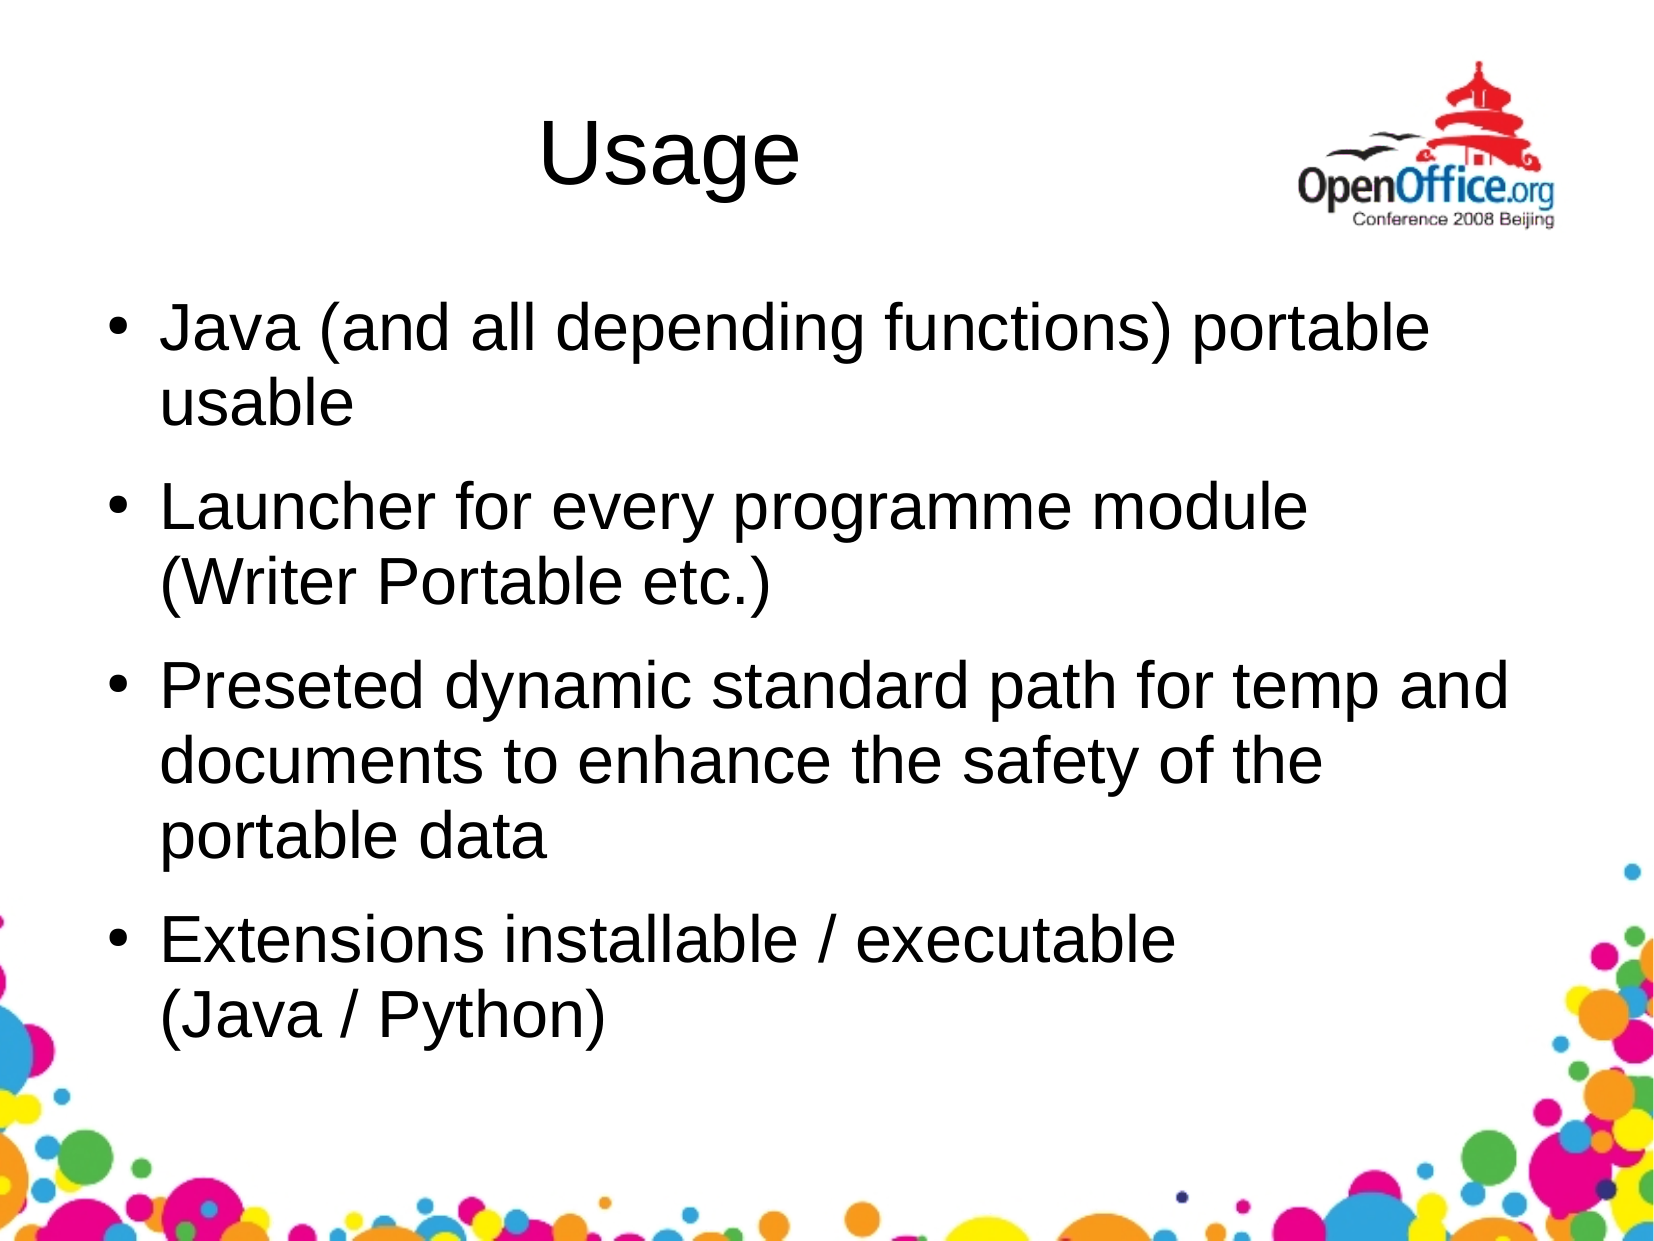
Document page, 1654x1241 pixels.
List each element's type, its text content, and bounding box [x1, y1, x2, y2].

list Java (and all depending functions) portable usable Launcher for every programme module (Writer Portable etc.) Preseted dynamic standard path for temp and documents to enhance the safety of the portable data Extensions installable / executable (Java / Python) [88, 290, 1577, 1094]
title Usage [82, 56, 1258, 250]
picture [1285, 51, 1569, 250]
picture [0, 810, 1654, 1241]
